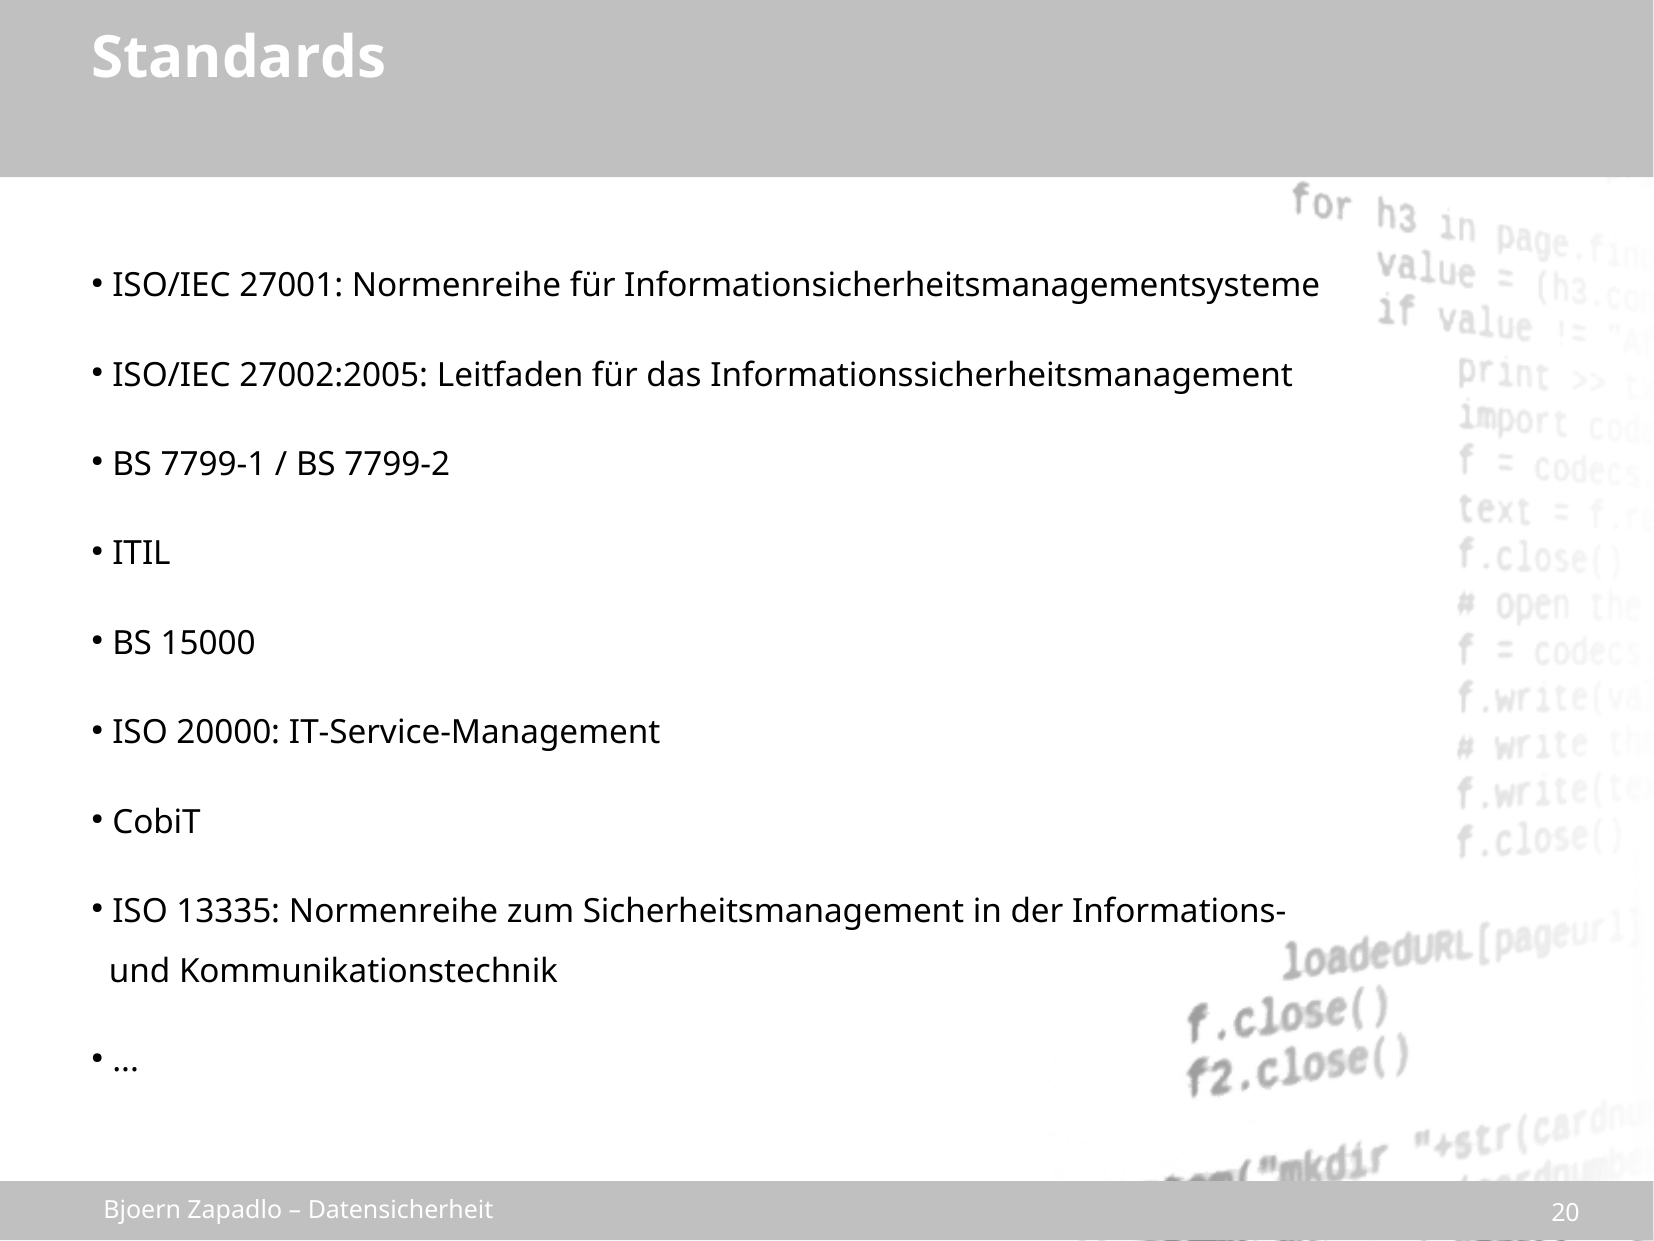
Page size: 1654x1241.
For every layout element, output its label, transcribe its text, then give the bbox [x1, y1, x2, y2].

text_box Standards [76, 17, 1444, 98]
picture [0, 178, 1654, 1181]
text_box ISO/IEC 27001: Normenreihe für Informationsicherheitsmanagementsysteme ISO/IEC 27002:2005: Leitfaden für das Informationssicherheitsmanagement BS 7799-1 / BS 7799-2 ITIL BS 15000 ISO 20000: IT-Service-Management CobiT ISO 13335: Normenreihe zum Sicherheitsmanagement in der Informations- und Kommunikationstechnik ... [76, 236, 1432, 1087]
